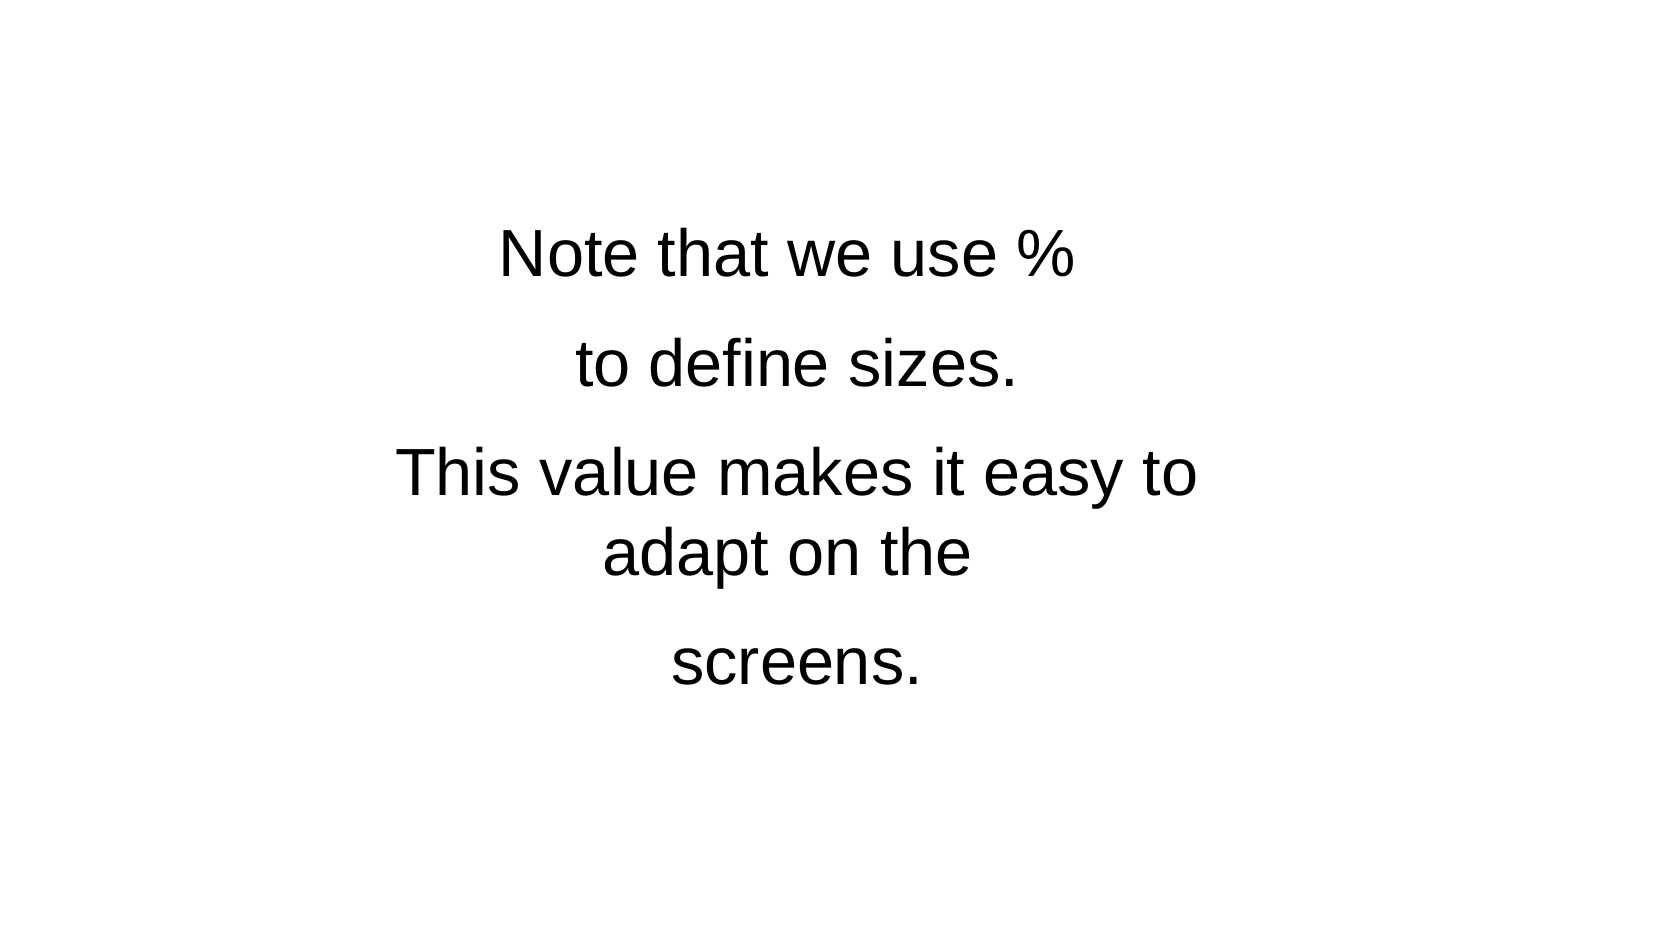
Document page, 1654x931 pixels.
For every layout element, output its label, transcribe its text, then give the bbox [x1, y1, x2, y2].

subtitle Note that we use % to define sizes. This value makes it easy to adapt on the screens. [359, 207, 1217, 701]
